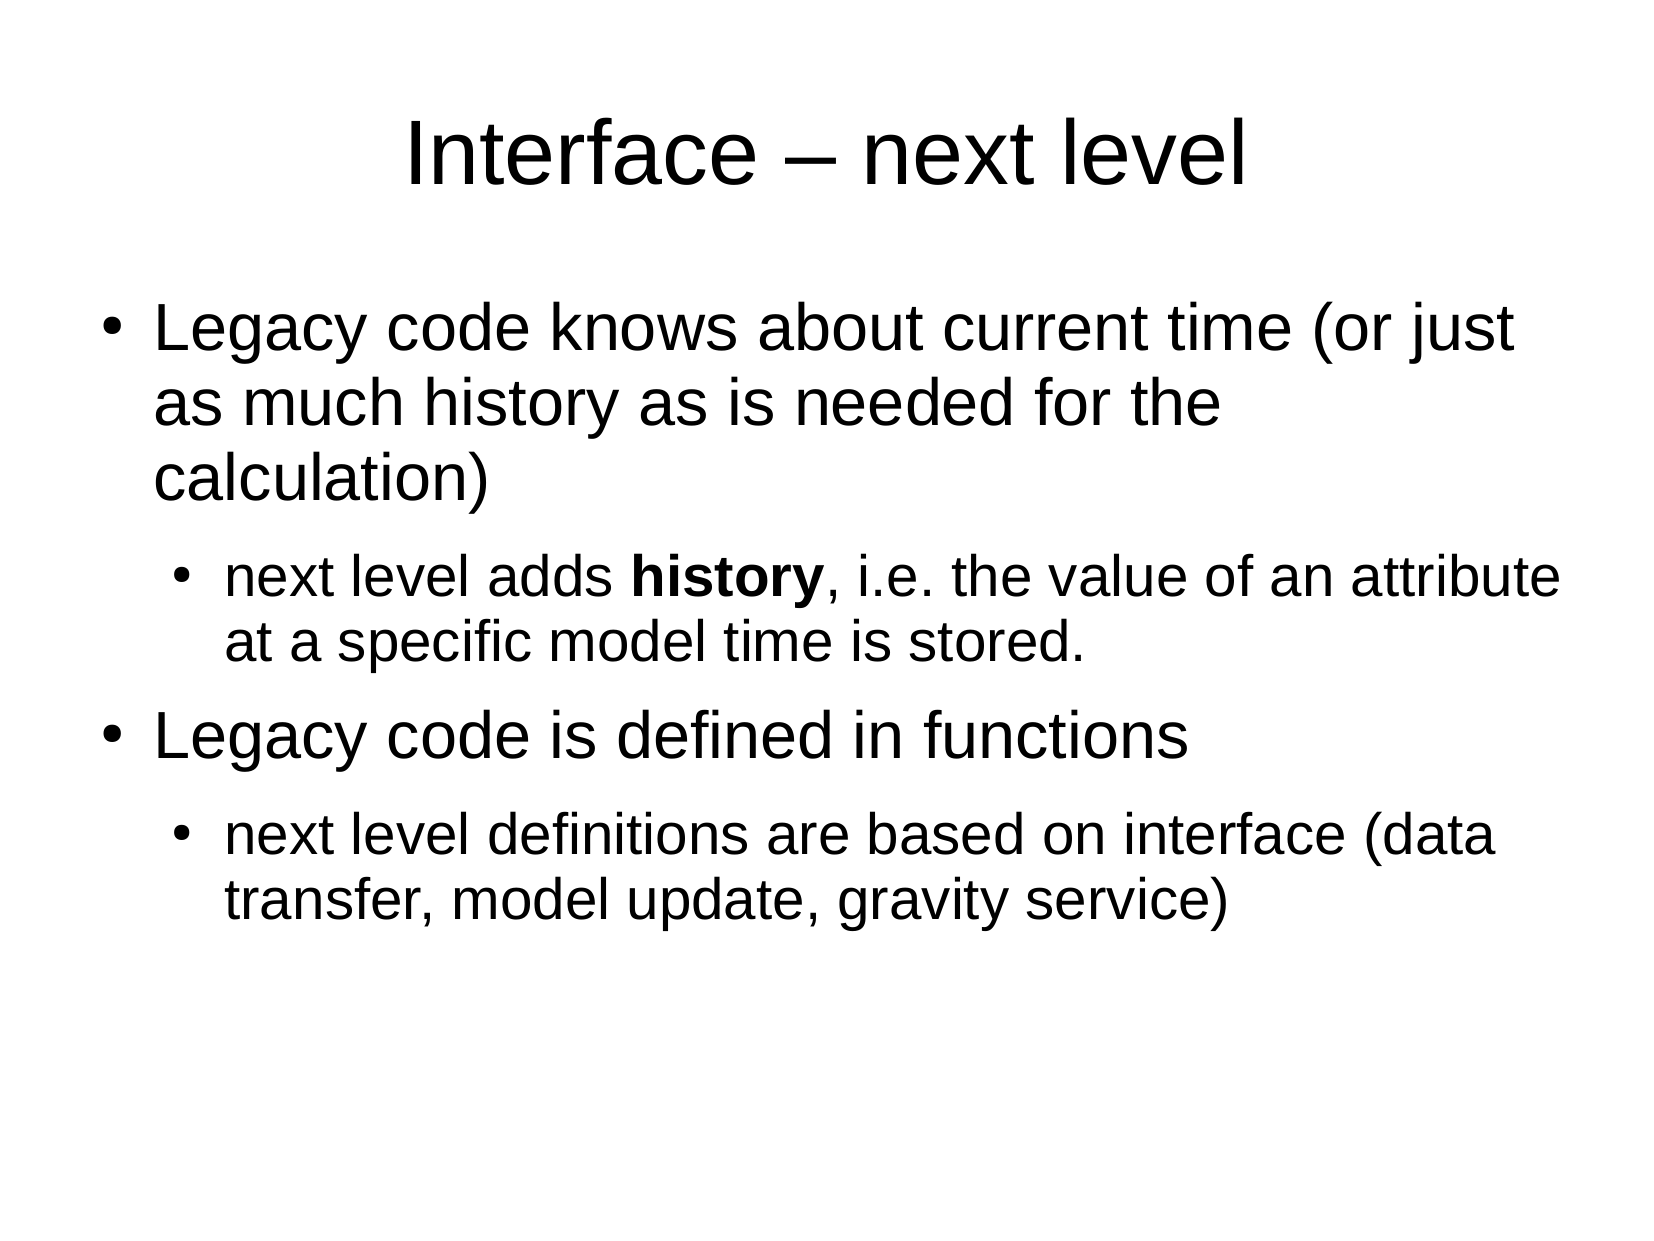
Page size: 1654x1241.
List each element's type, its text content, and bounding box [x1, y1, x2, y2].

title Interface – next level [82, 56, 1571, 250]
list Legacy code knows about current time (or just as much history as is needed for the calculation) next level adds history, i.e. the value of an attribute at a specific model time is stored. Legacy code is defined in functions next level definitions are based on interface (data transfer, model update, gravity service) [82, 290, 1571, 1094]
